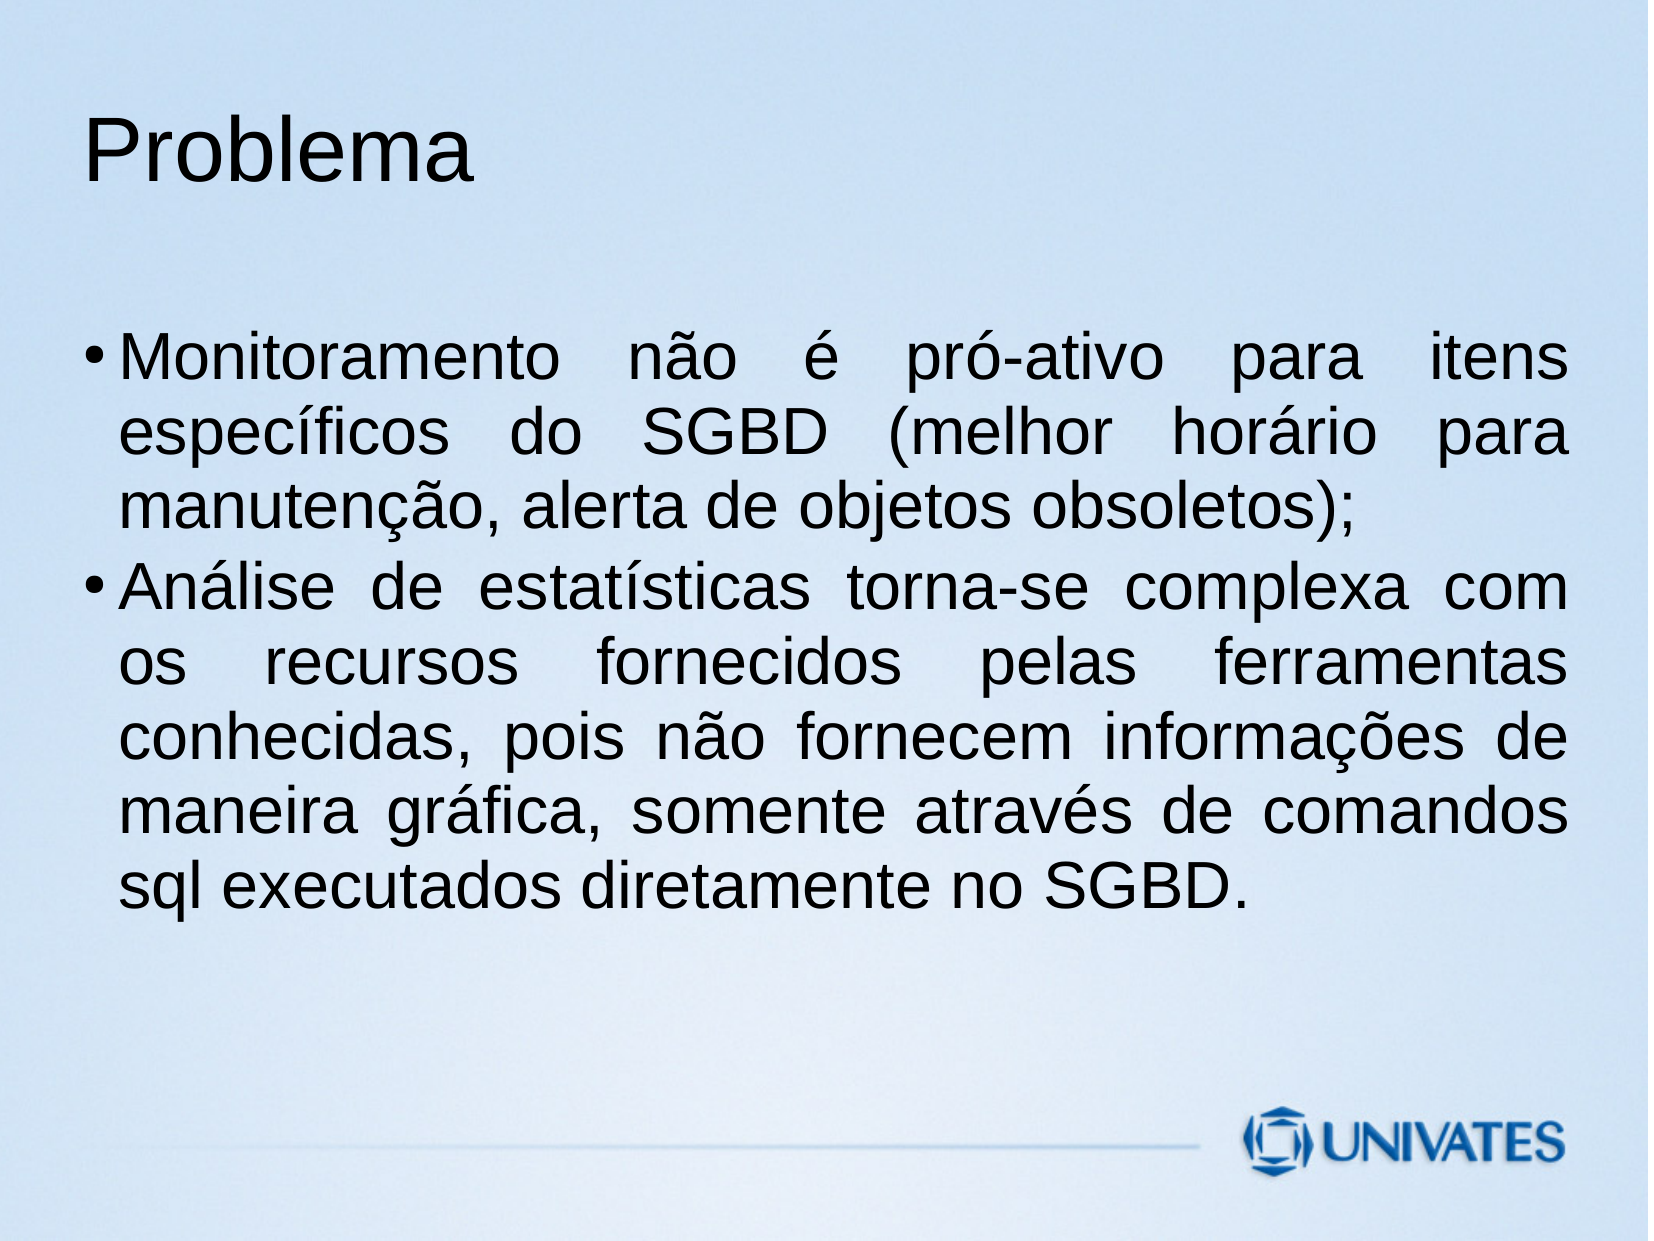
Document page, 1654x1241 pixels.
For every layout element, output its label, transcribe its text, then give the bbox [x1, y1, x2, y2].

title Problema [82, 49, 1571, 257]
subtitle Monitoramento não é pró-ativo para itens específicos do SGBD (melhor horário para manutenção, alerta de objetos obsoletos); Análise de estatísticas torna-se complexa com os recursos fornecidos pelas ferramentas conhecidas, pois não fornecem informações de maneira gráfica, somente através de comandos sql executados diretamente no SGBD. [82, 318, 1571, 1039]
picture [0, 0, 1648, 1241]
